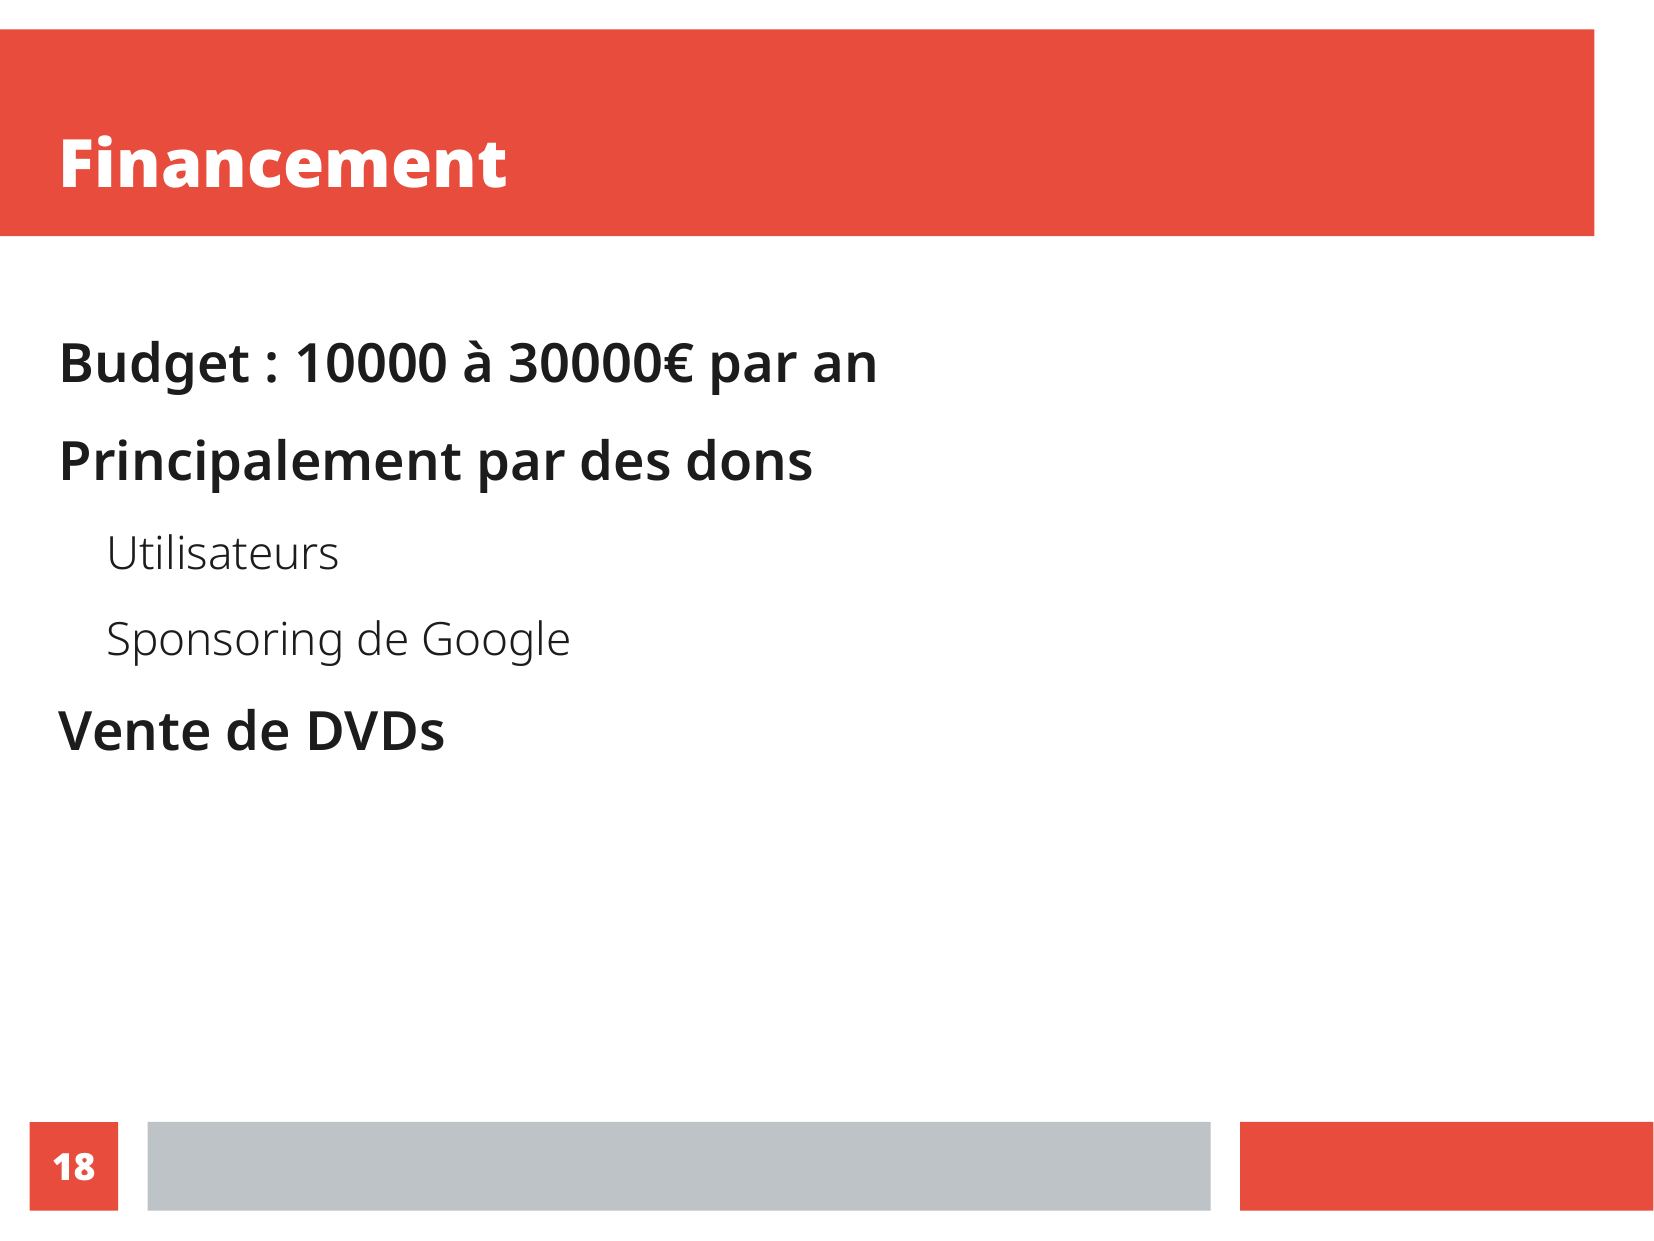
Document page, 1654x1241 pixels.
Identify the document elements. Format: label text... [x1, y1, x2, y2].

list Budget : 10000 à 30000€ par an Principalement par des dons Utilisateurs Sponsoring de Google Vente de DVDs [59, 324, 1565, 1093]
title Financement [59, 59, 1595, 207]
